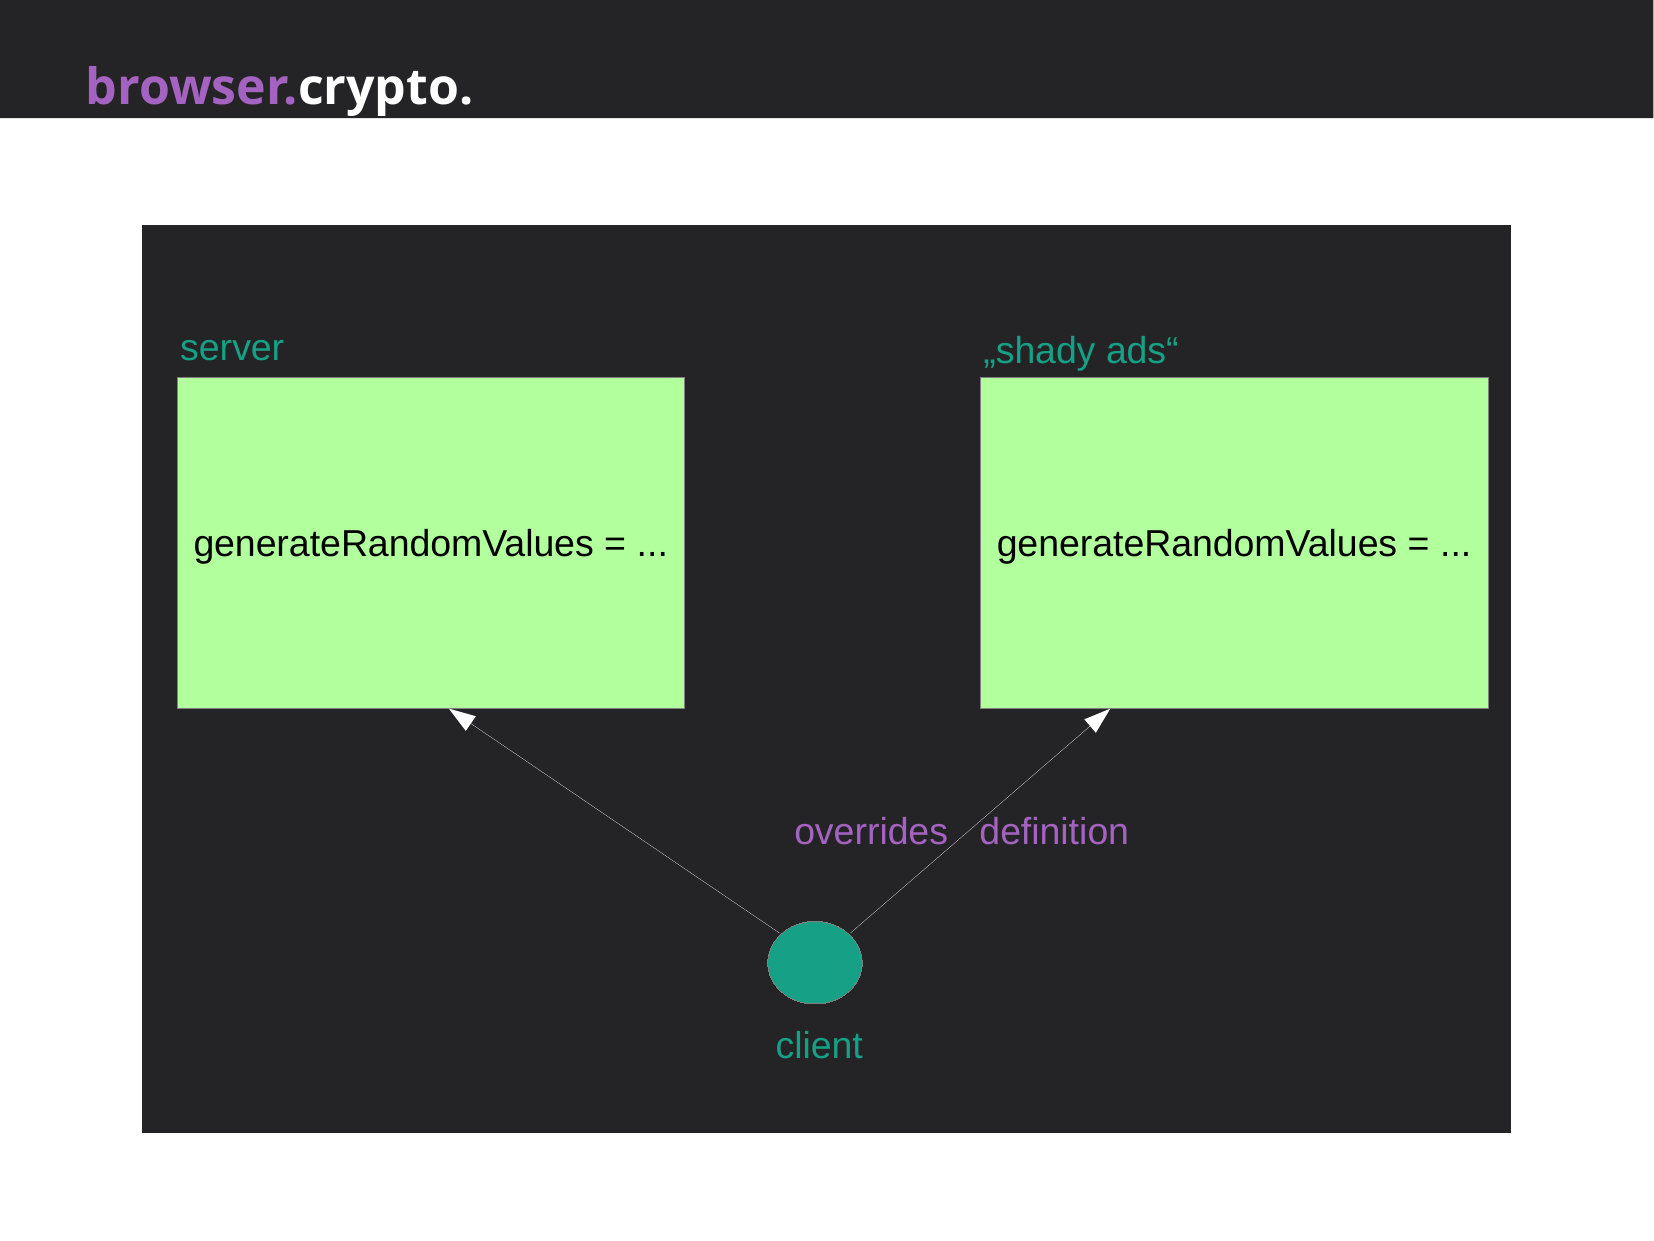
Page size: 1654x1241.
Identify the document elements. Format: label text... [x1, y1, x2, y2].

text_box generateRandomValues = ... [980, 377, 1489, 709]
text_box overrides definition [779, 803, 1158, 860]
text_box [0, 0, 1654, 119]
text_box „shady ads“ [968, 321, 1300, 379]
text_box server [165, 318, 497, 376]
text_box client [760, 1017, 1175, 1075]
text_box [141, 224, 1512, 1134]
text_box browser.crypto. [70, 43, 567, 119]
text_box generateRandomValues = ... [177, 377, 685, 709]
